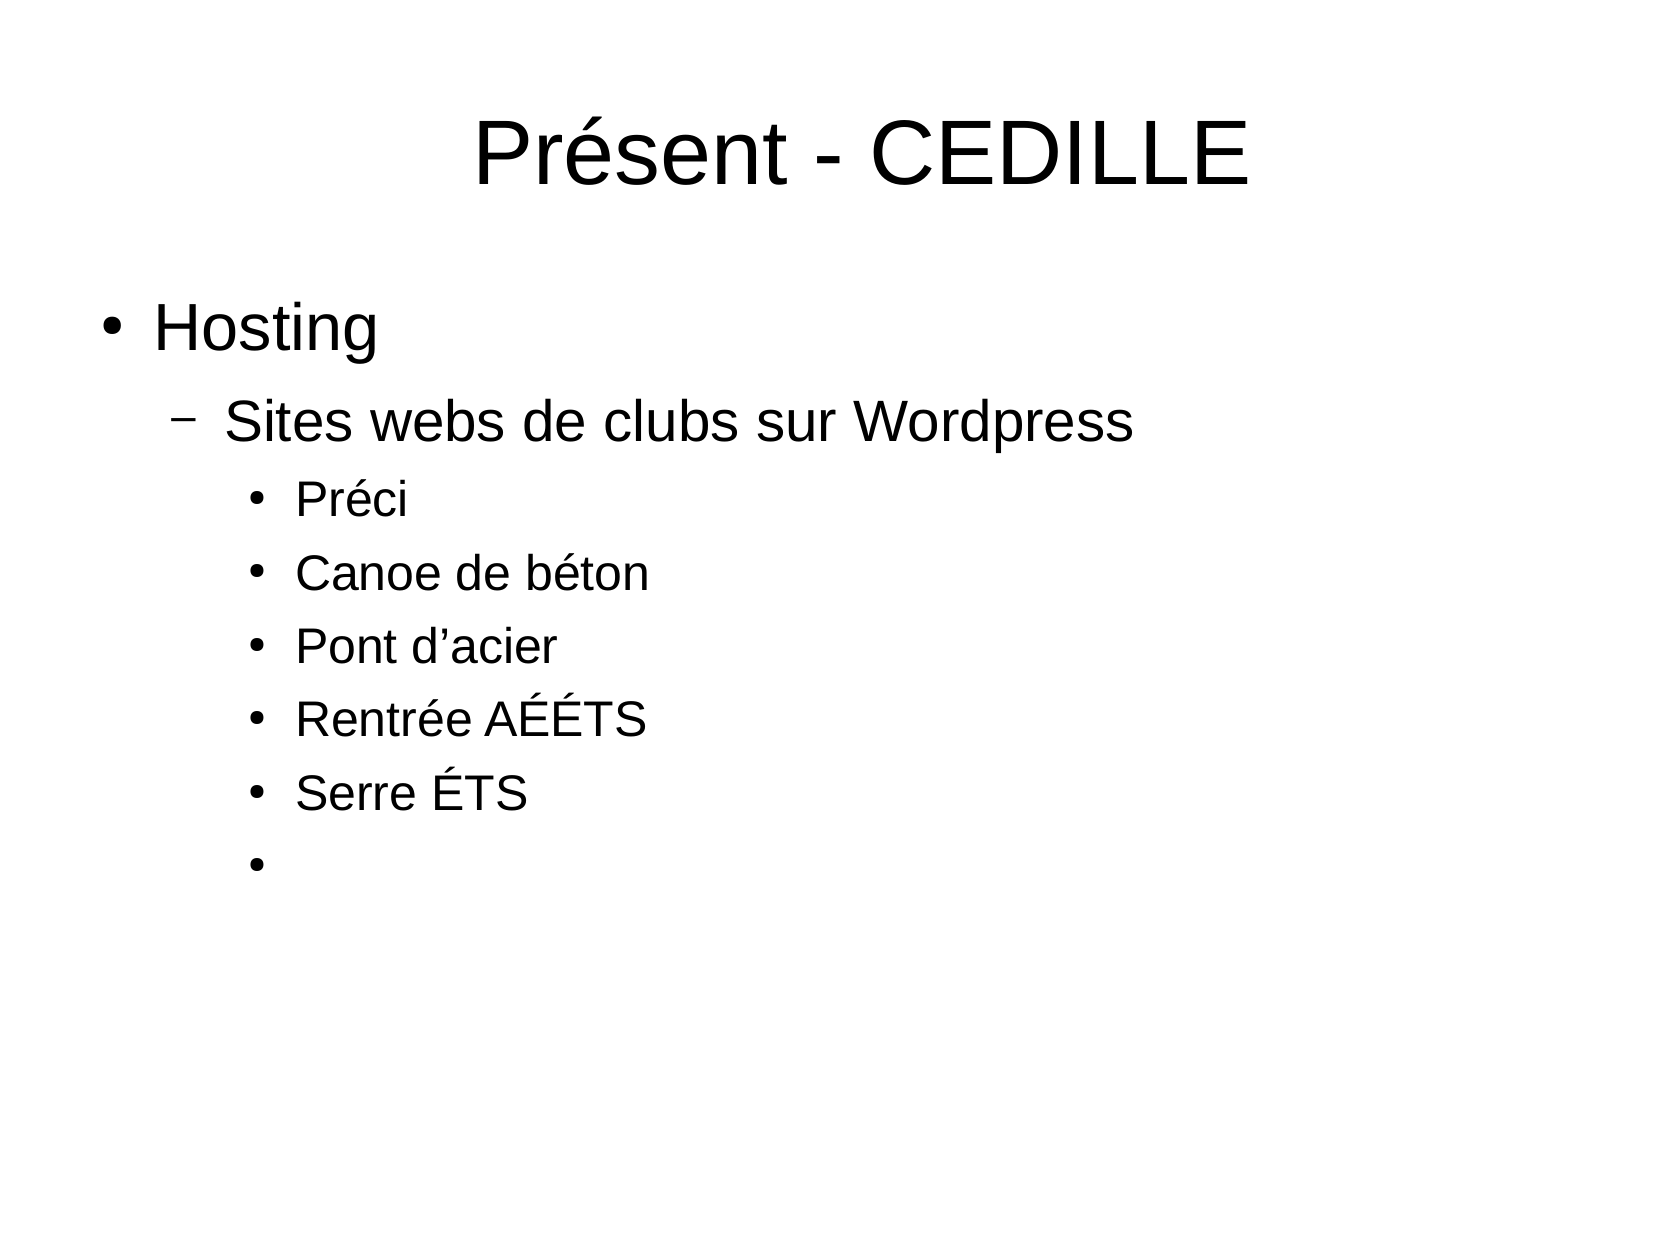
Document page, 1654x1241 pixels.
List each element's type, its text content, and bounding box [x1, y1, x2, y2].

title Présent - CEDILLE [82, 49, 1571, 257]
list Hosting Sites webs de clubs sur Wordpress Préci Canoe de béton Pont d’acier Rentrée AÉÉTS Serre ÉTS [82, 290, 1571, 1010]
